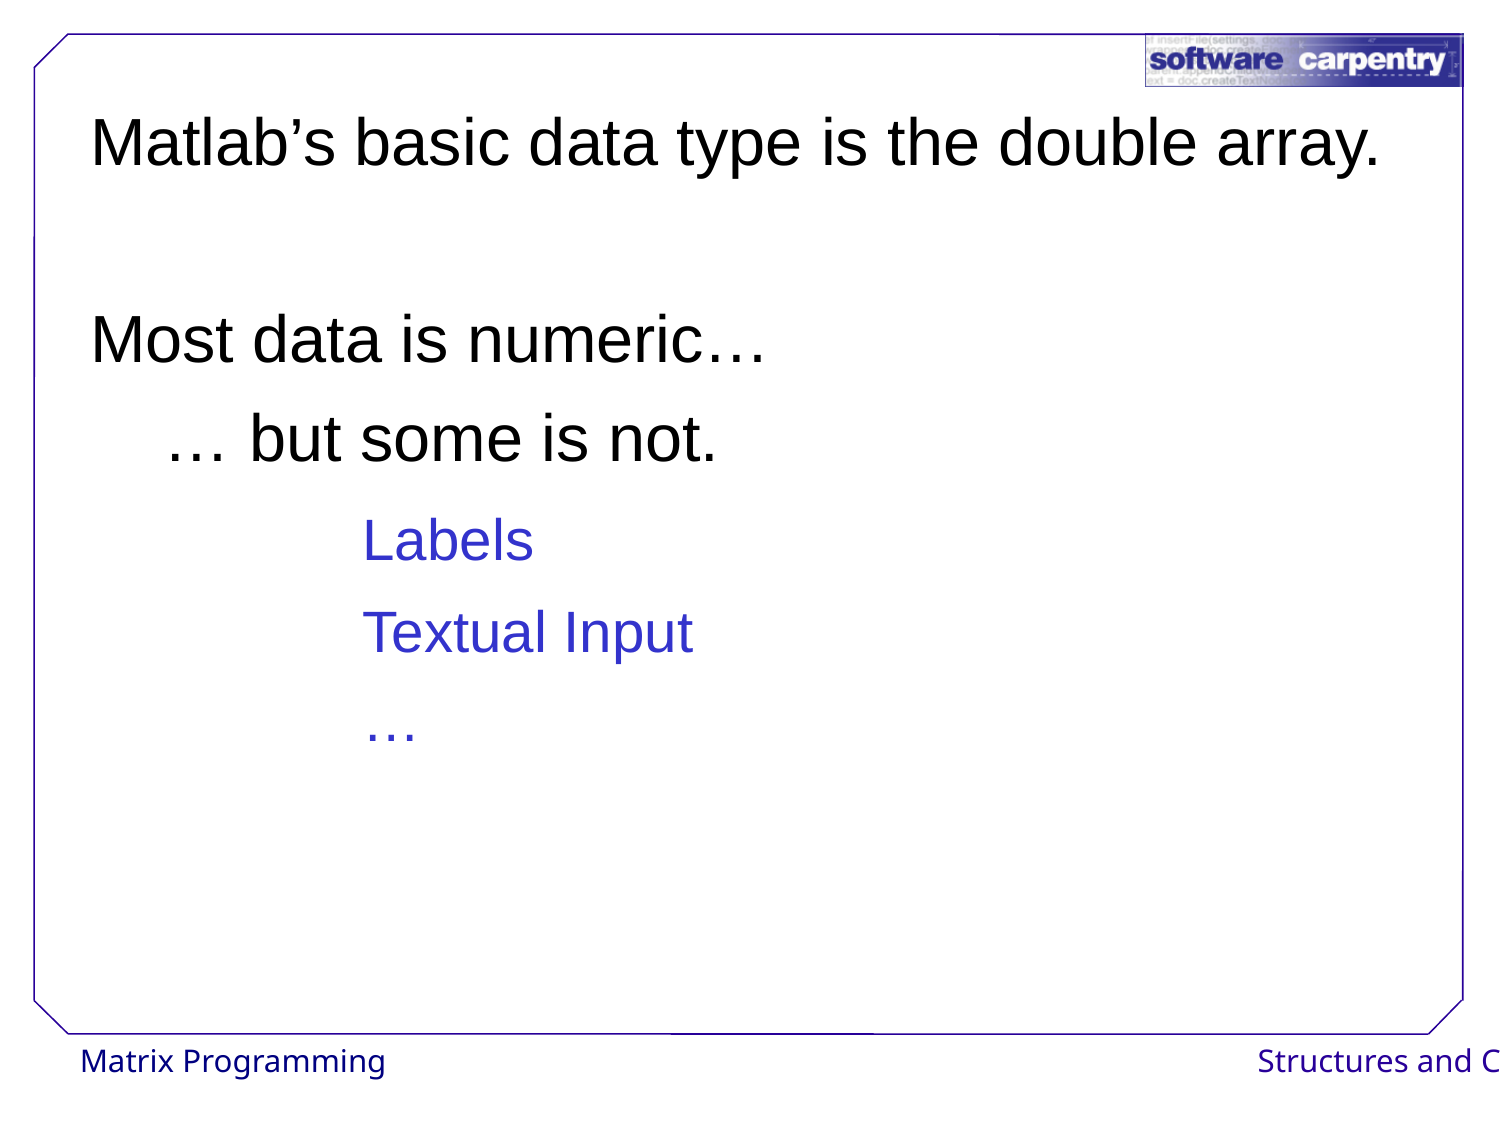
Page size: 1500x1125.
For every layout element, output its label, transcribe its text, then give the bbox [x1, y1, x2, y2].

picture [1145, 33, 1464, 87]
list Matlab’s basic data type is the double array. Most data is numeric… … but some is not. Labels Textual Input … [75, 99, 1425, 1013]
